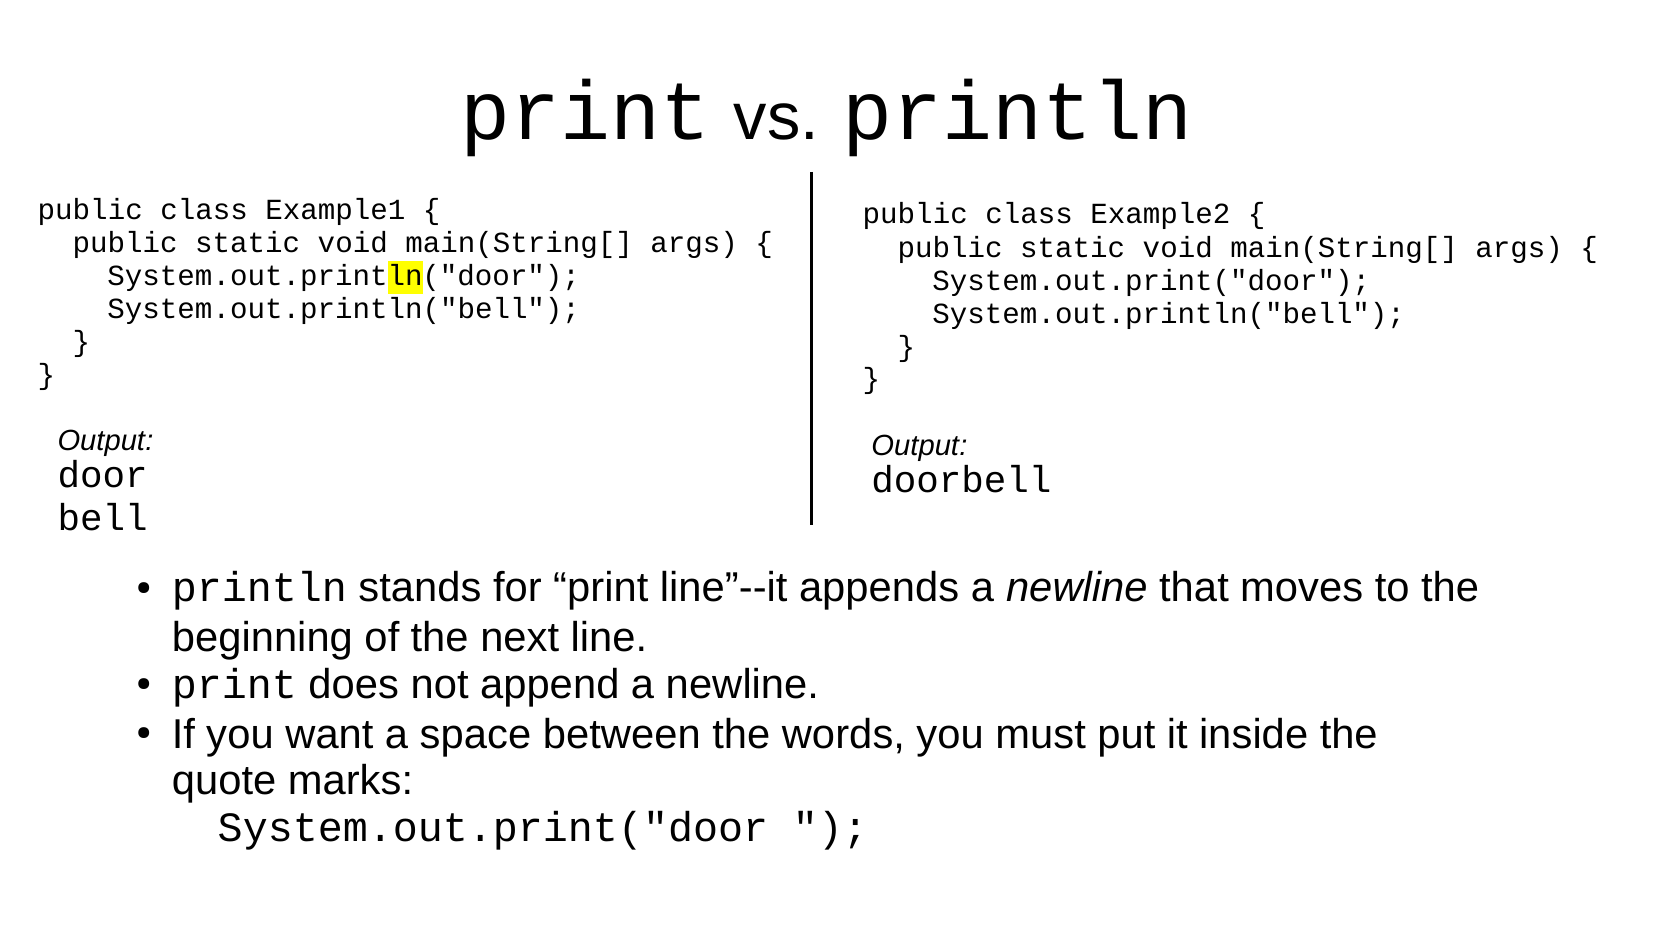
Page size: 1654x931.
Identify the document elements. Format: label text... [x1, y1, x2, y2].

title print vs. println [82, 37, 1571, 193]
text_box public class Example1 { public static void main(String[] args) { System.out.println("door"); System.out.println("bell"); } } [22, 187, 788, 401]
text_box Output: door bell [42, 416, 169, 549]
text_box public class Example2 { public static void main(String[] args) { System.out.print("door"); System.out.println("bell"); } } [847, 192, 1613, 406]
text_box println stands for “print line”--it appends a newline that moves to the beginning of the next line. print does not append a newline. If you want a space between the words, you must put it inside the quote marks: System.out.print("door "); [121, 556, 1497, 862]
text_box Output: doorbell [856, 421, 1067, 512]
